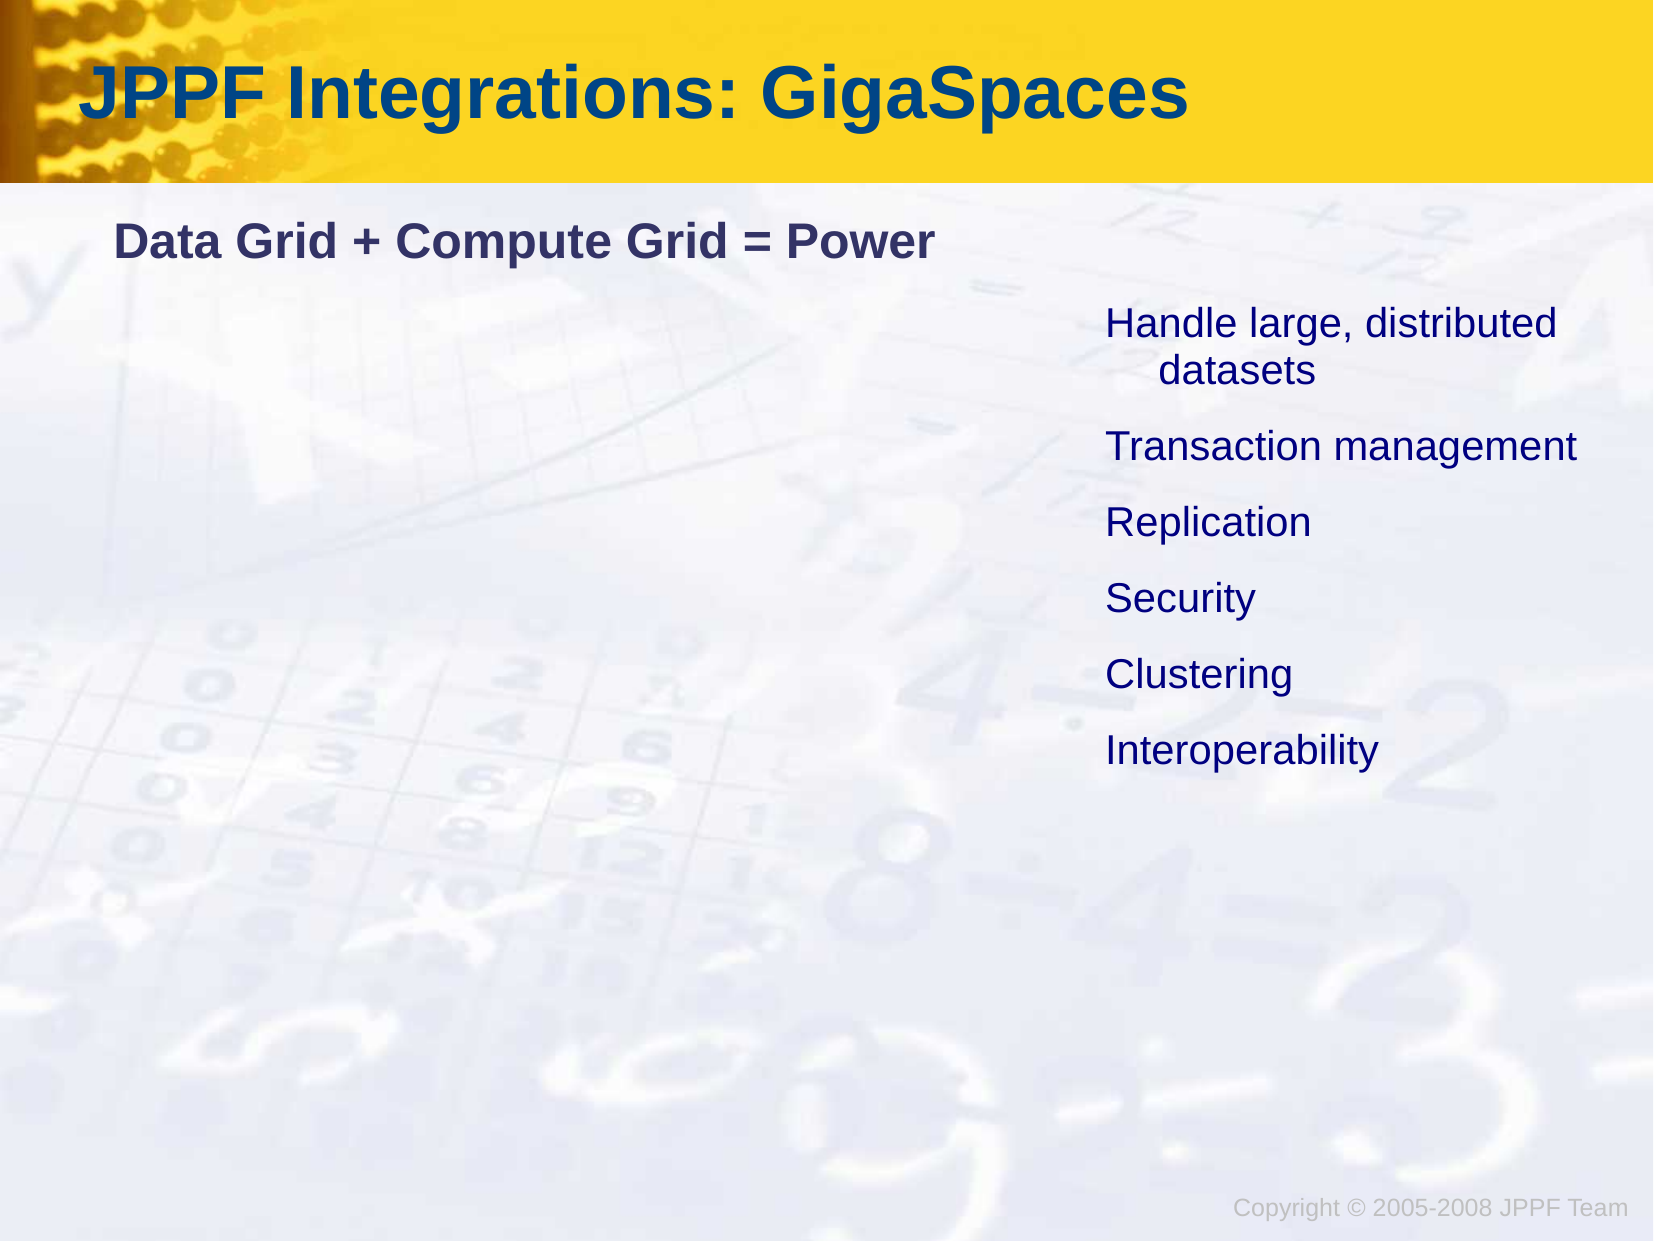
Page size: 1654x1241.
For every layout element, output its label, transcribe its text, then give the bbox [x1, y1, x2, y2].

picture [0, 0, 1654, 1241]
title JPPF Integrations: GigaSpaces [78, 25, 1567, 161]
text_box Data Grid + Compute Grid = Power [98, 205, 962, 278]
list Handle large, distributed datasets Transaction management Replication Security Clustering Interoperability [1087, 300, 1632, 1126]
